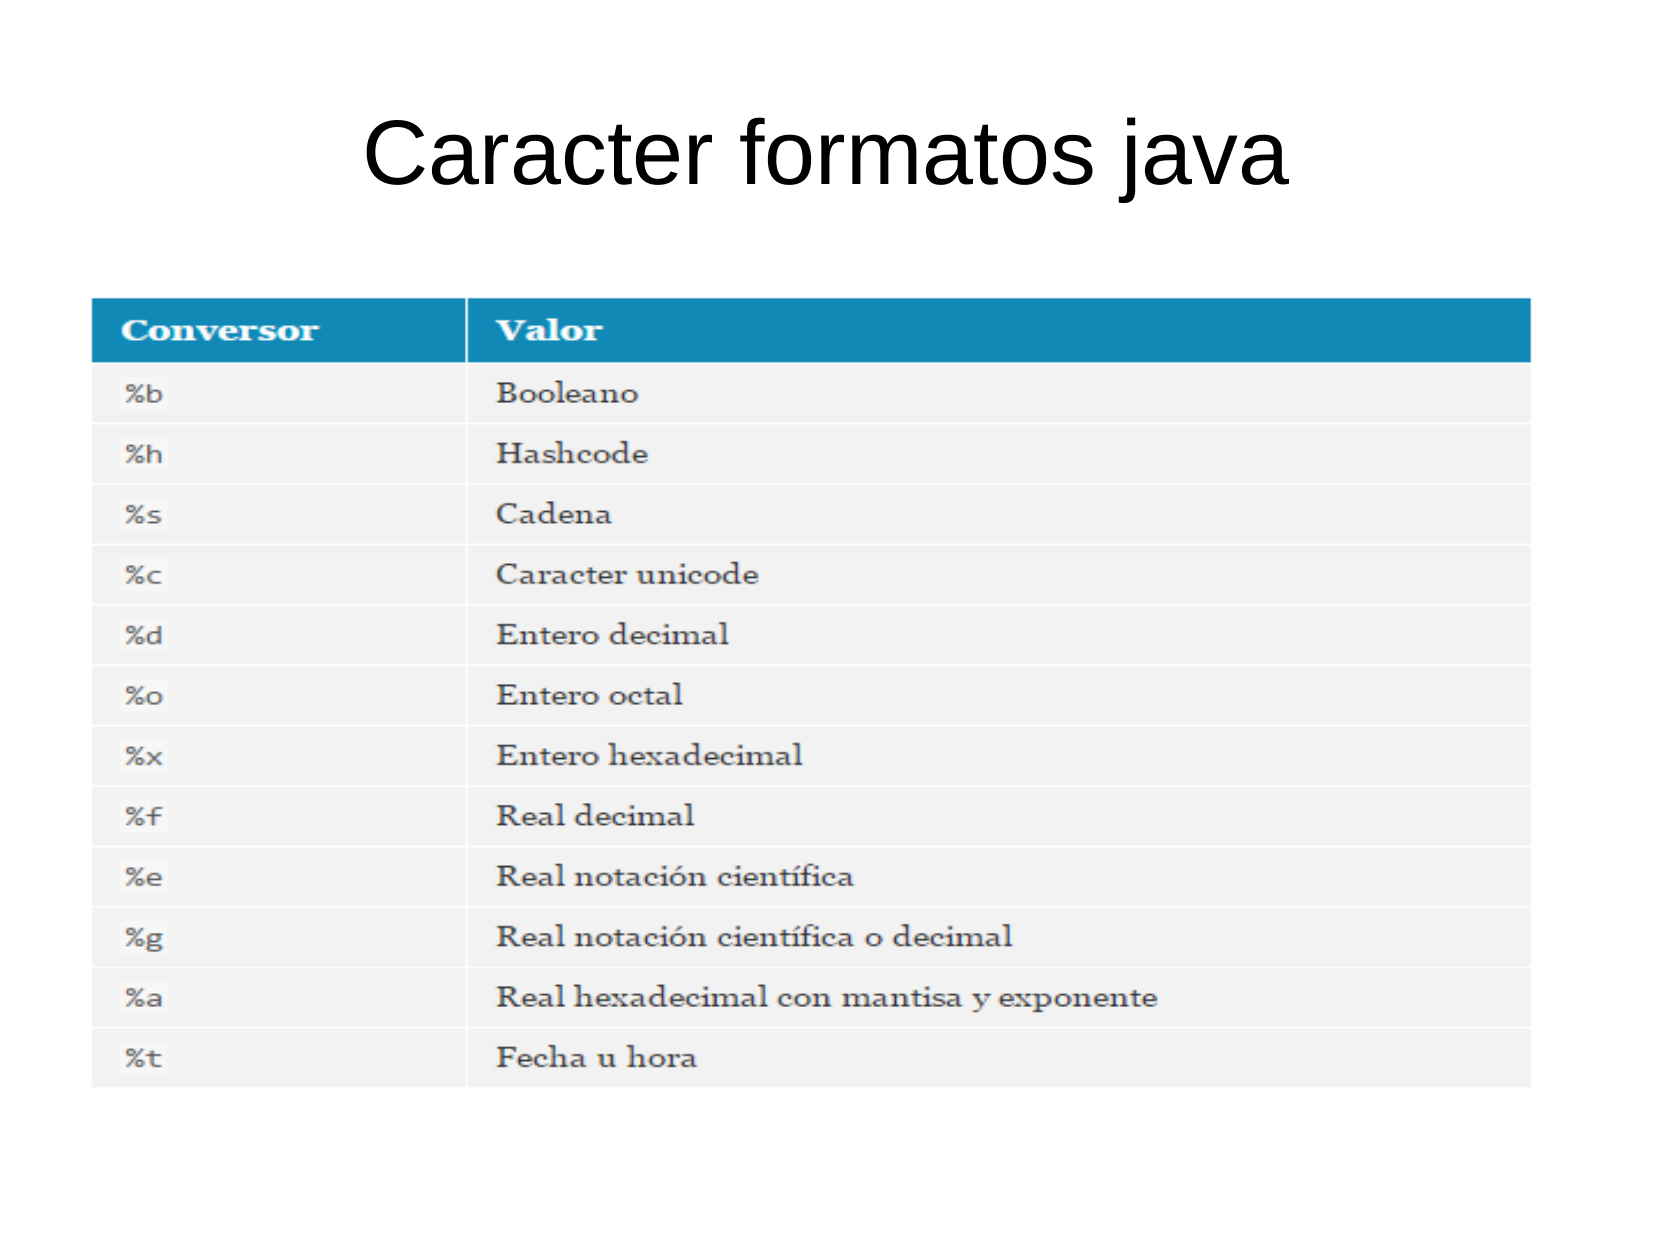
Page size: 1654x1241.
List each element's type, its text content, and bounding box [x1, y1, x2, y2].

title Caracter formatos java [82, 49, 1571, 257]
picture [88, 295, 1536, 1093]
